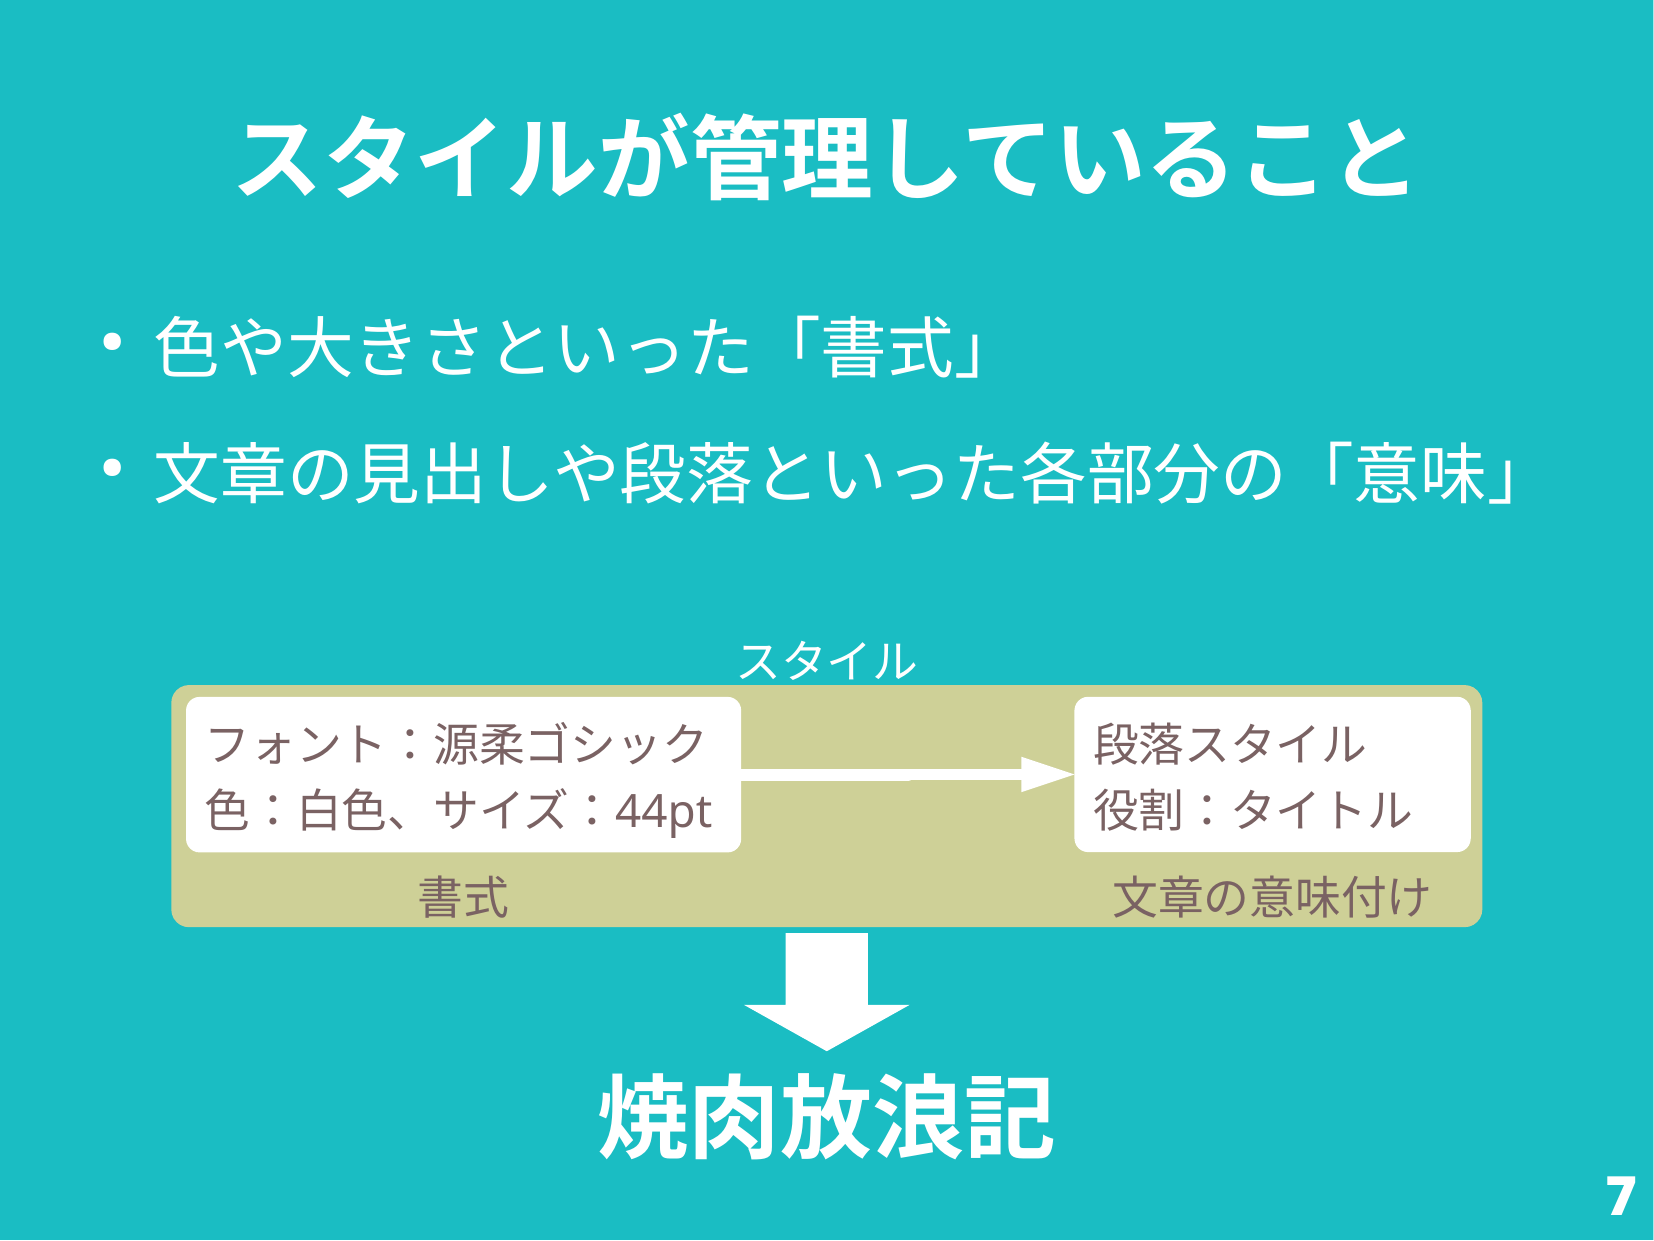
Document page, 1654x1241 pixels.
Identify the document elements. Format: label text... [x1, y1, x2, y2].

text_box [171, 685, 1483, 928]
text_box 段落スタイル 役割：タイトル [1074, 696, 1471, 853]
text_box 書式 [403, 854, 525, 934]
list 色や大きさといった「書式」 文章の見出しや段落といった各部分の「意味」 [82, 295, 1571, 697]
text_box スタイル [720, 618, 934, 697]
title スタイルが管理していること [82, 49, 1571, 257]
text_box 文章の意味付け [1097, 854, 1448, 934]
text_box [744, 933, 910, 1052]
text_box 焼肉放浪記 [582, 1038, 1071, 1182]
text_box フォント：源柔ゴシック 色：白色、サイズ：44pt [186, 696, 742, 853]
